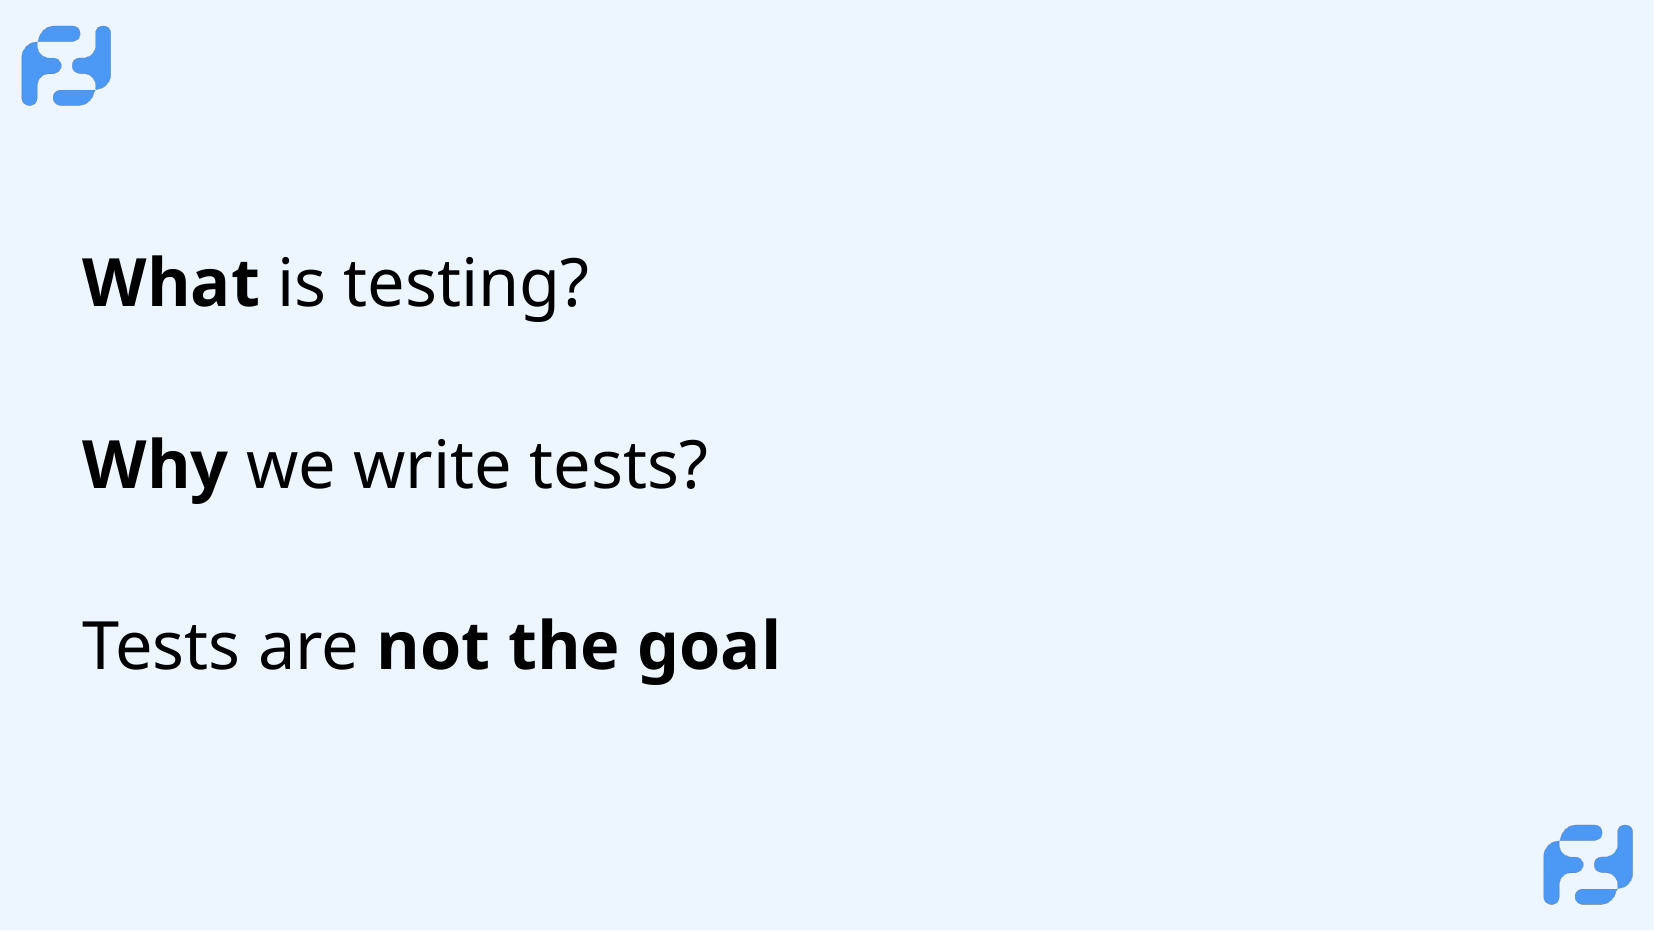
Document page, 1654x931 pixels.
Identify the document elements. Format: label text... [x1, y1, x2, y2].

picture [1522, 798, 1654, 931]
subtitle What is testing? Why we write tests? Tests are not the goal [82, 102, 1571, 823]
picture [0, 0, 132, 132]
